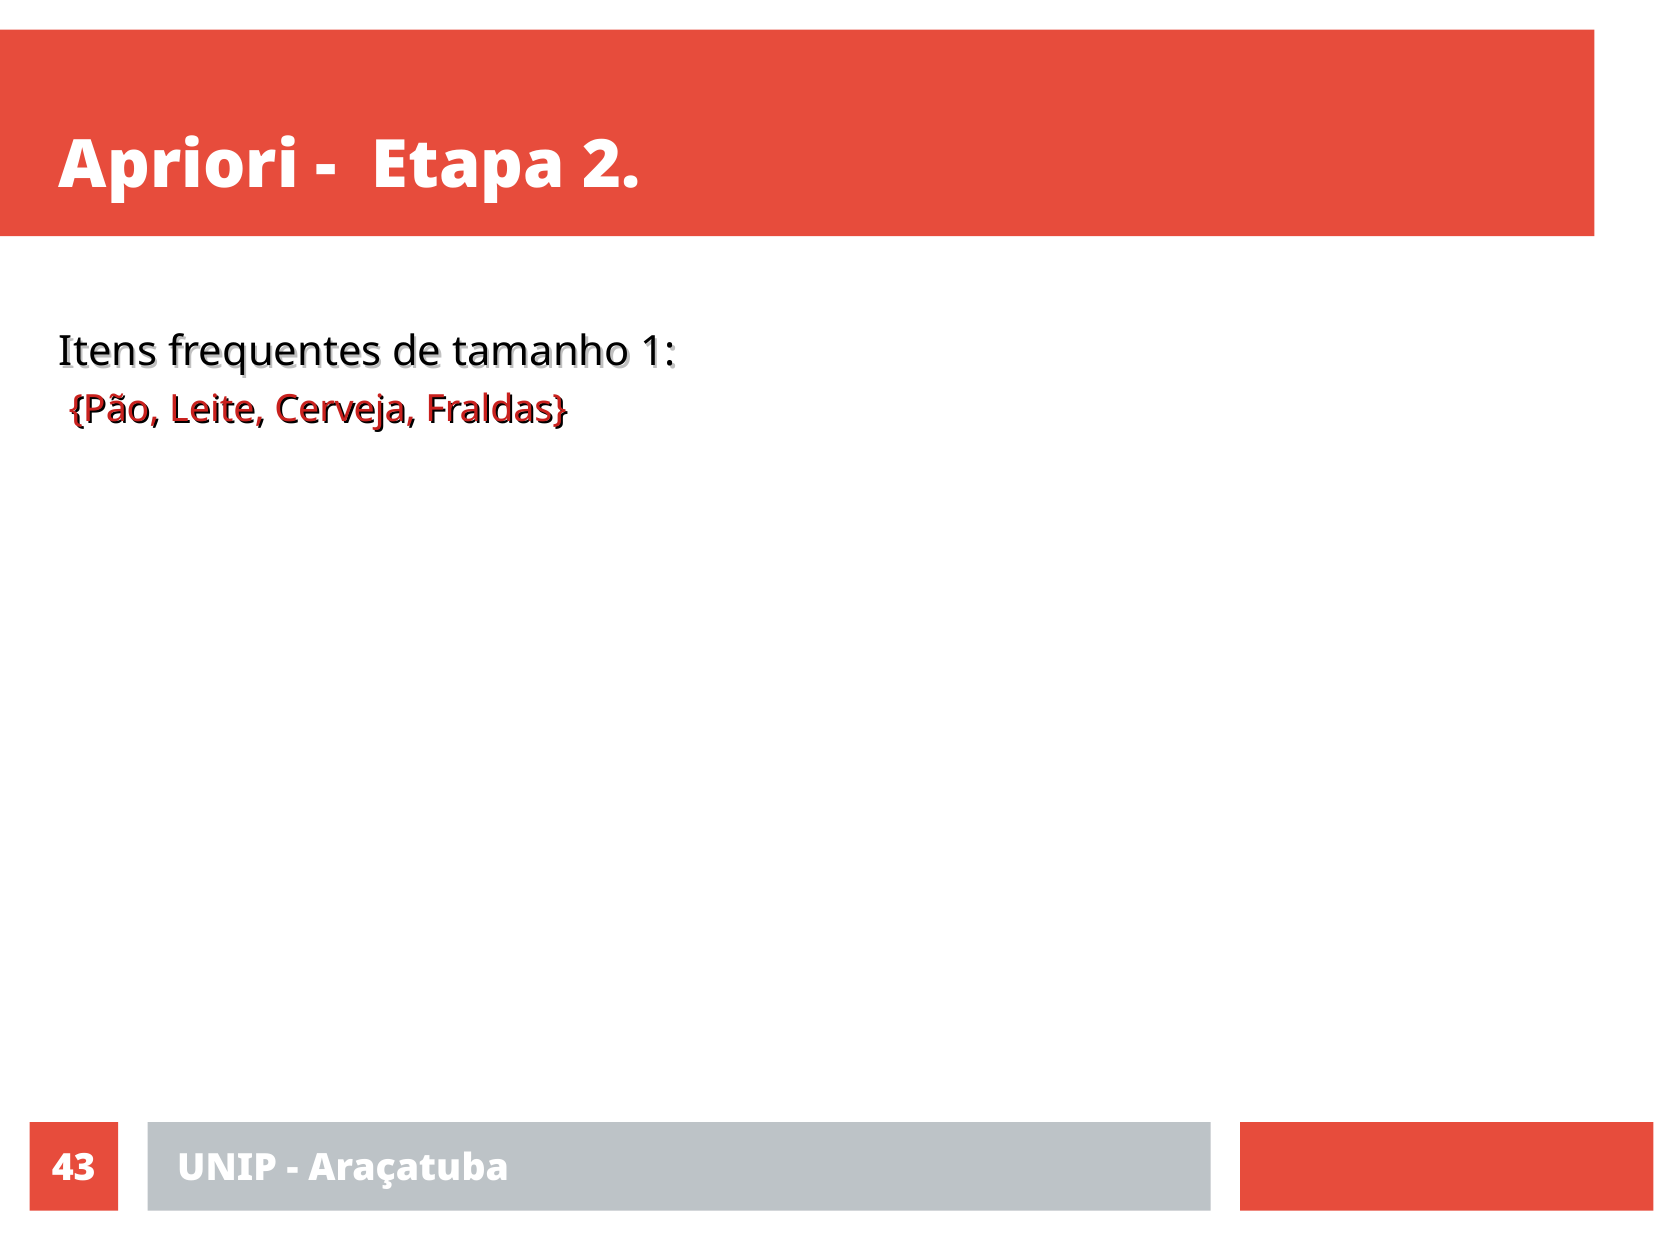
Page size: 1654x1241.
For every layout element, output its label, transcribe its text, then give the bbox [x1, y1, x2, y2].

title Apriori - Etapa 2. [59, 59, 1595, 207]
list Itens frequentes de tamanho 1: {Pão, Leite, Cerveja, Fraldas} [59, 324, 1157, 1093]
